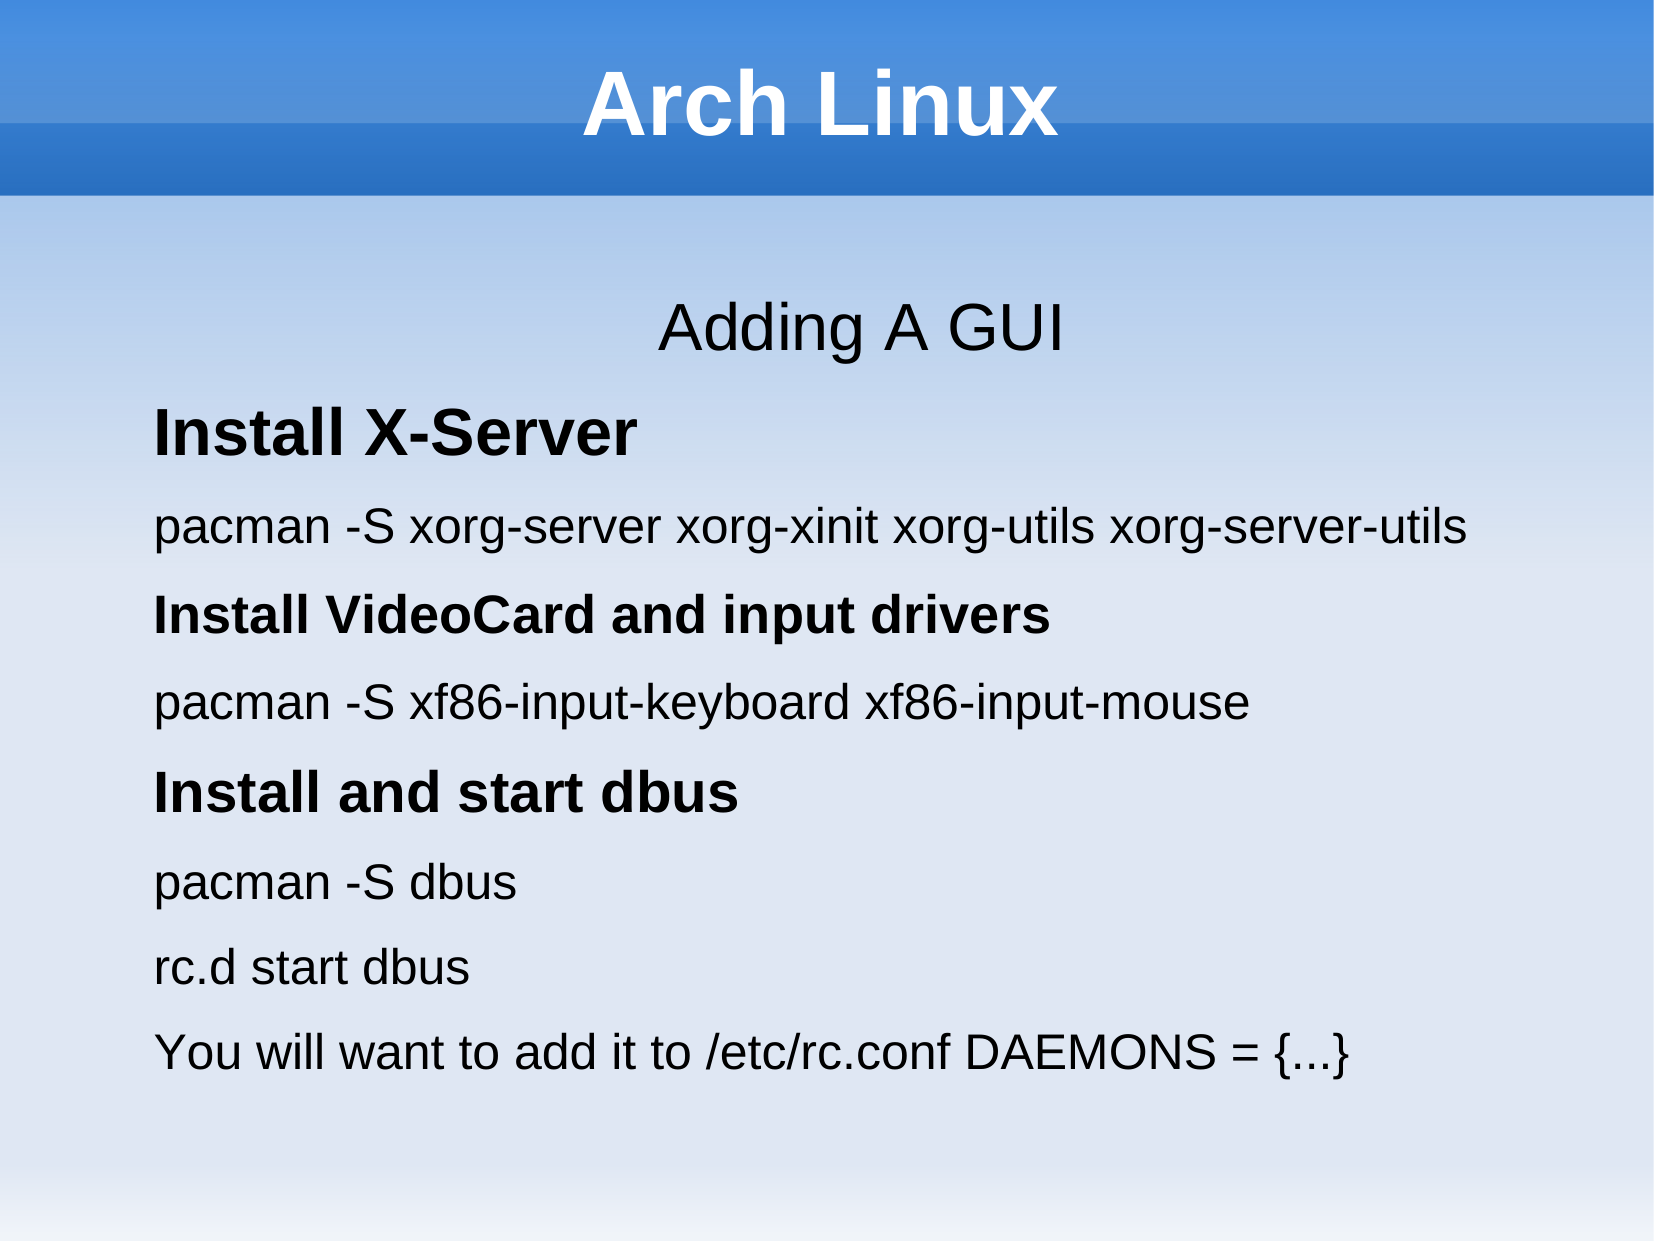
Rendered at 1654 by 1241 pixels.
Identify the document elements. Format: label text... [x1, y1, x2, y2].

title Arch Linux [76, 0, 1565, 208]
list Adding A GUI Install X-Server pacman -S xorg-server xorg-xinit xorg-utils xorg-server-utils Install VideoCard and input drivers pacman -S xf86-input-keyboard xf86-input-mouse Install and start dbus pacman -S dbus rc.d start dbus You will want to add it to /etc/rc.conf DAEMONS = {...} [82, 290, 1571, 1109]
picture [0, 0, 1654, 1241]
